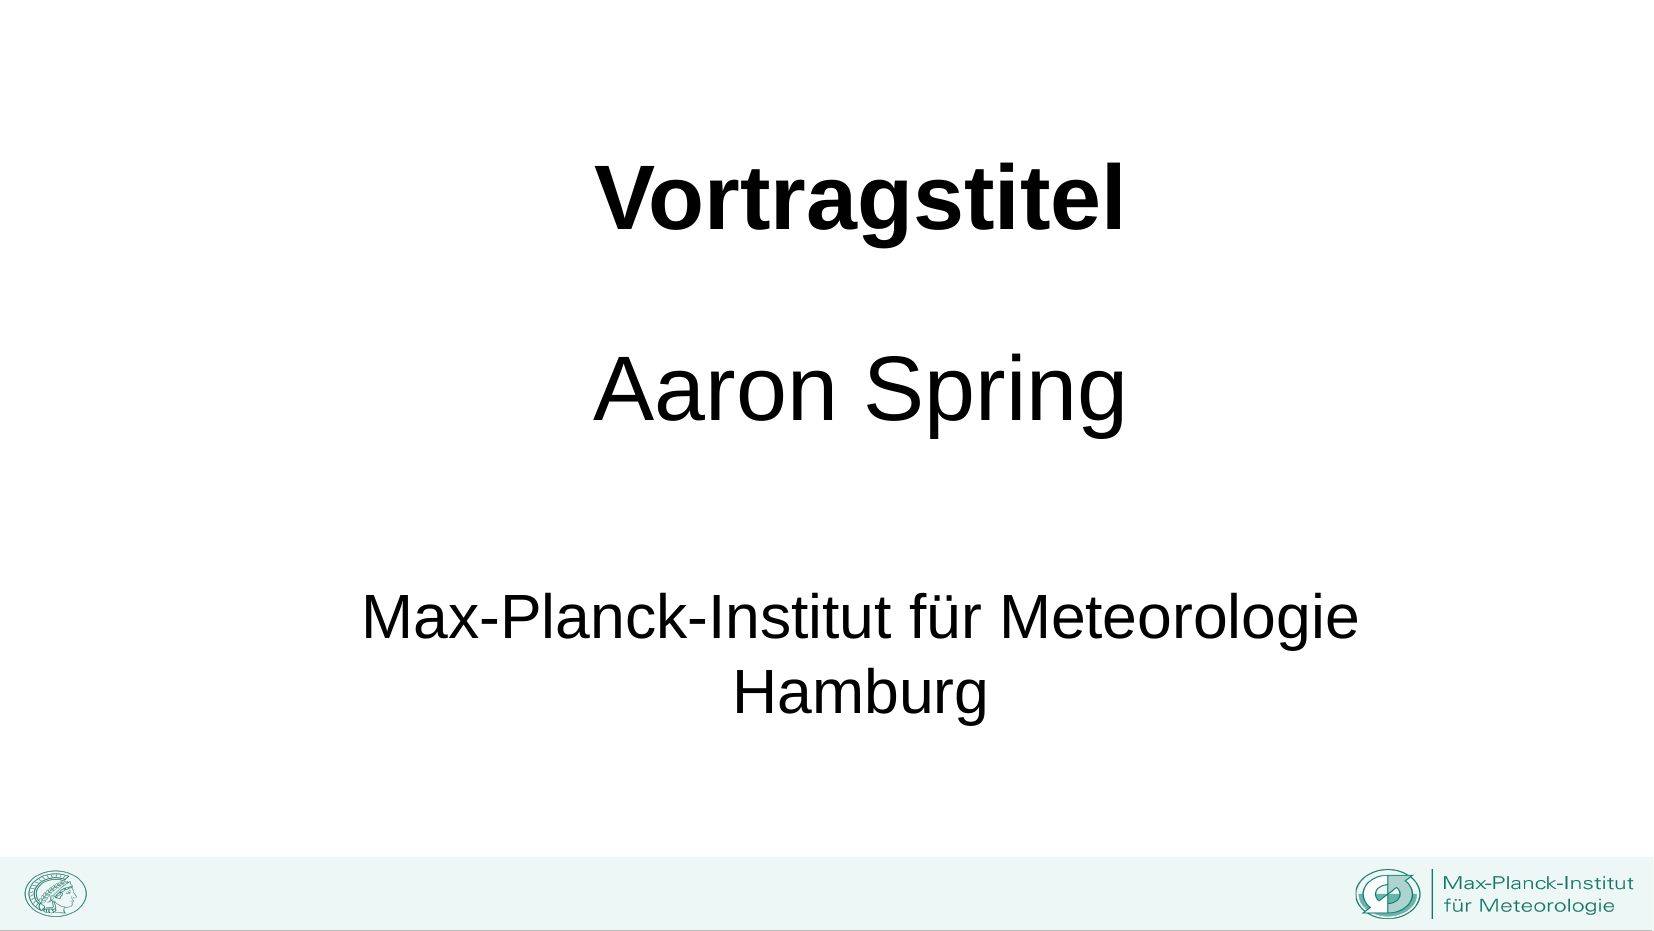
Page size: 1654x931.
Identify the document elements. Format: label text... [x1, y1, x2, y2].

subtitle Aaron Spring [282, 321, 1440, 445]
text_box Max-Planck-Institut für Meteorologie Hamburg [282, 568, 1440, 745]
title Vortragstitel [220, 93, 1502, 293]
